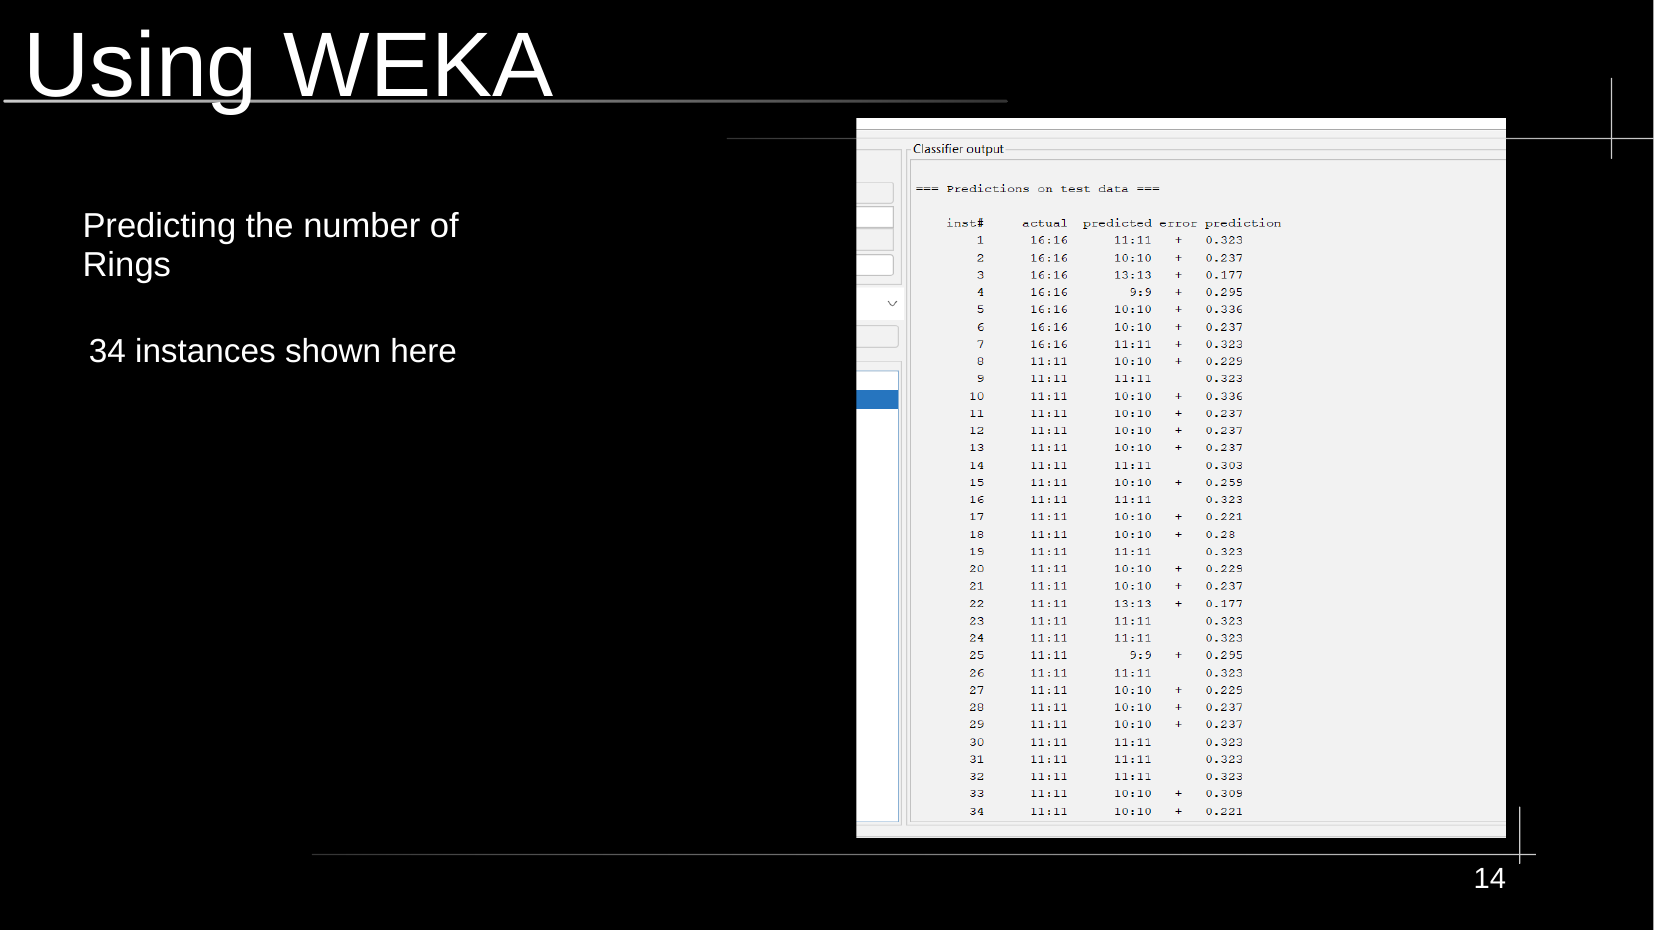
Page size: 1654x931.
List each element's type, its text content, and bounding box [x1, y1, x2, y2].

picture [856, 118, 1506, 838]
text_box 34 instances shown here [74, 324, 473, 377]
list Predicting the number of Rings [23, 206, 532, 285]
title Using WEKA [23, 11, 1589, 119]
